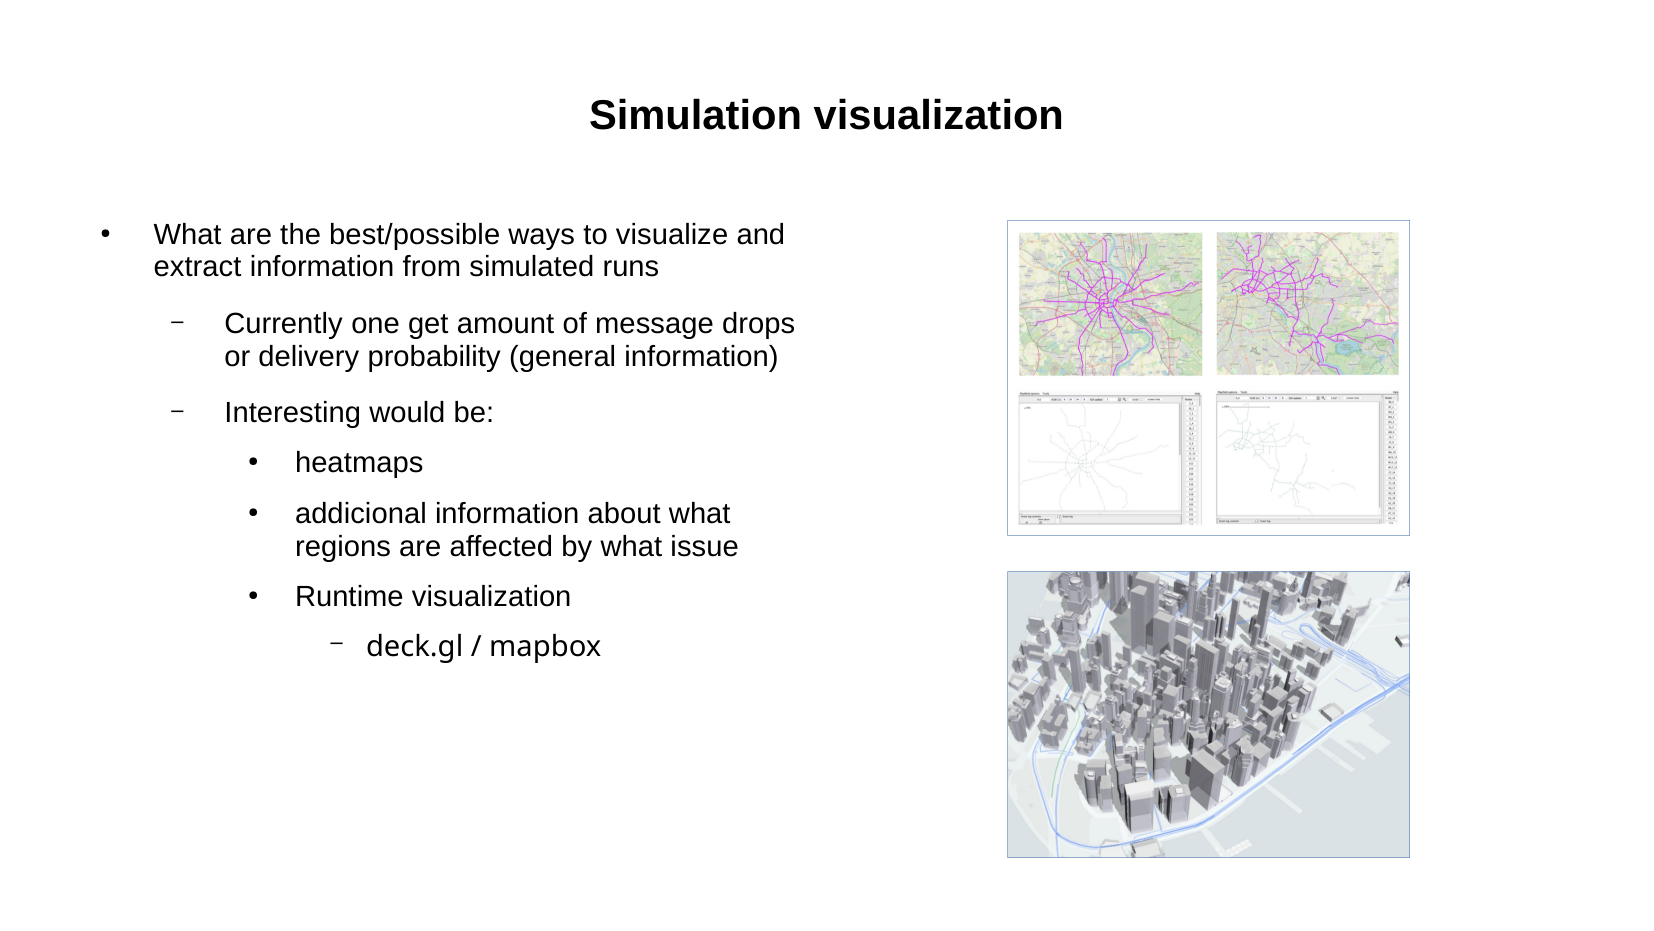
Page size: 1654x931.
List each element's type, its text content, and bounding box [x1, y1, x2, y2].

picture [1005, 217, 1413, 861]
title Simulation visualization [82, 37, 1571, 193]
list What are the best/possible ways to visualize and extract information from simulated runs Currently one get amount of message drops or delivery probability (general information) Interesting would be: heatmaps addicional information about what regions are affected by what issue Runtime visualization deck.gl / mapbox [82, 217, 809, 758]
